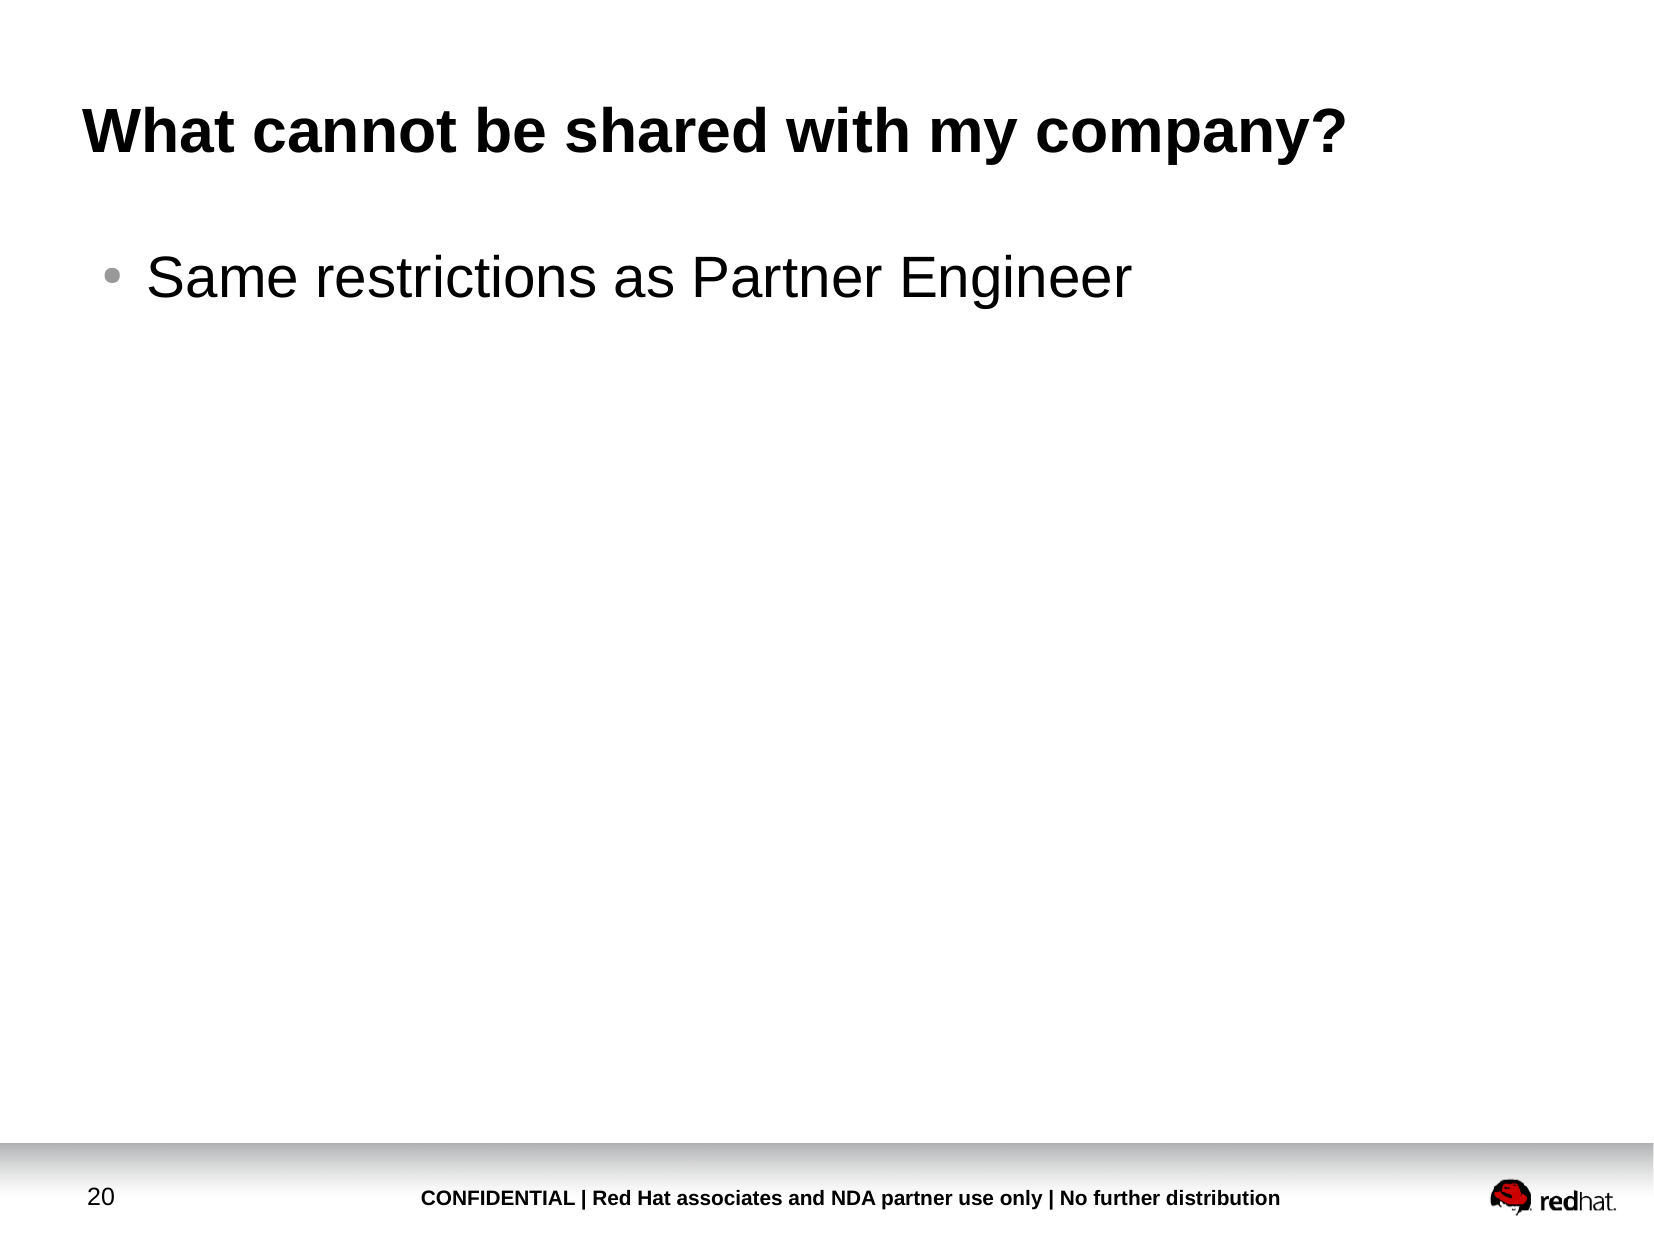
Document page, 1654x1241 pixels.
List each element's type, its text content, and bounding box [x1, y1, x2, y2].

list Same restrictions as Partner Engineer [86, 244, 1576, 1039]
title What cannot be shared with my company? [82, 37, 1571, 226]
picture [0, 1143, 1654, 1241]
